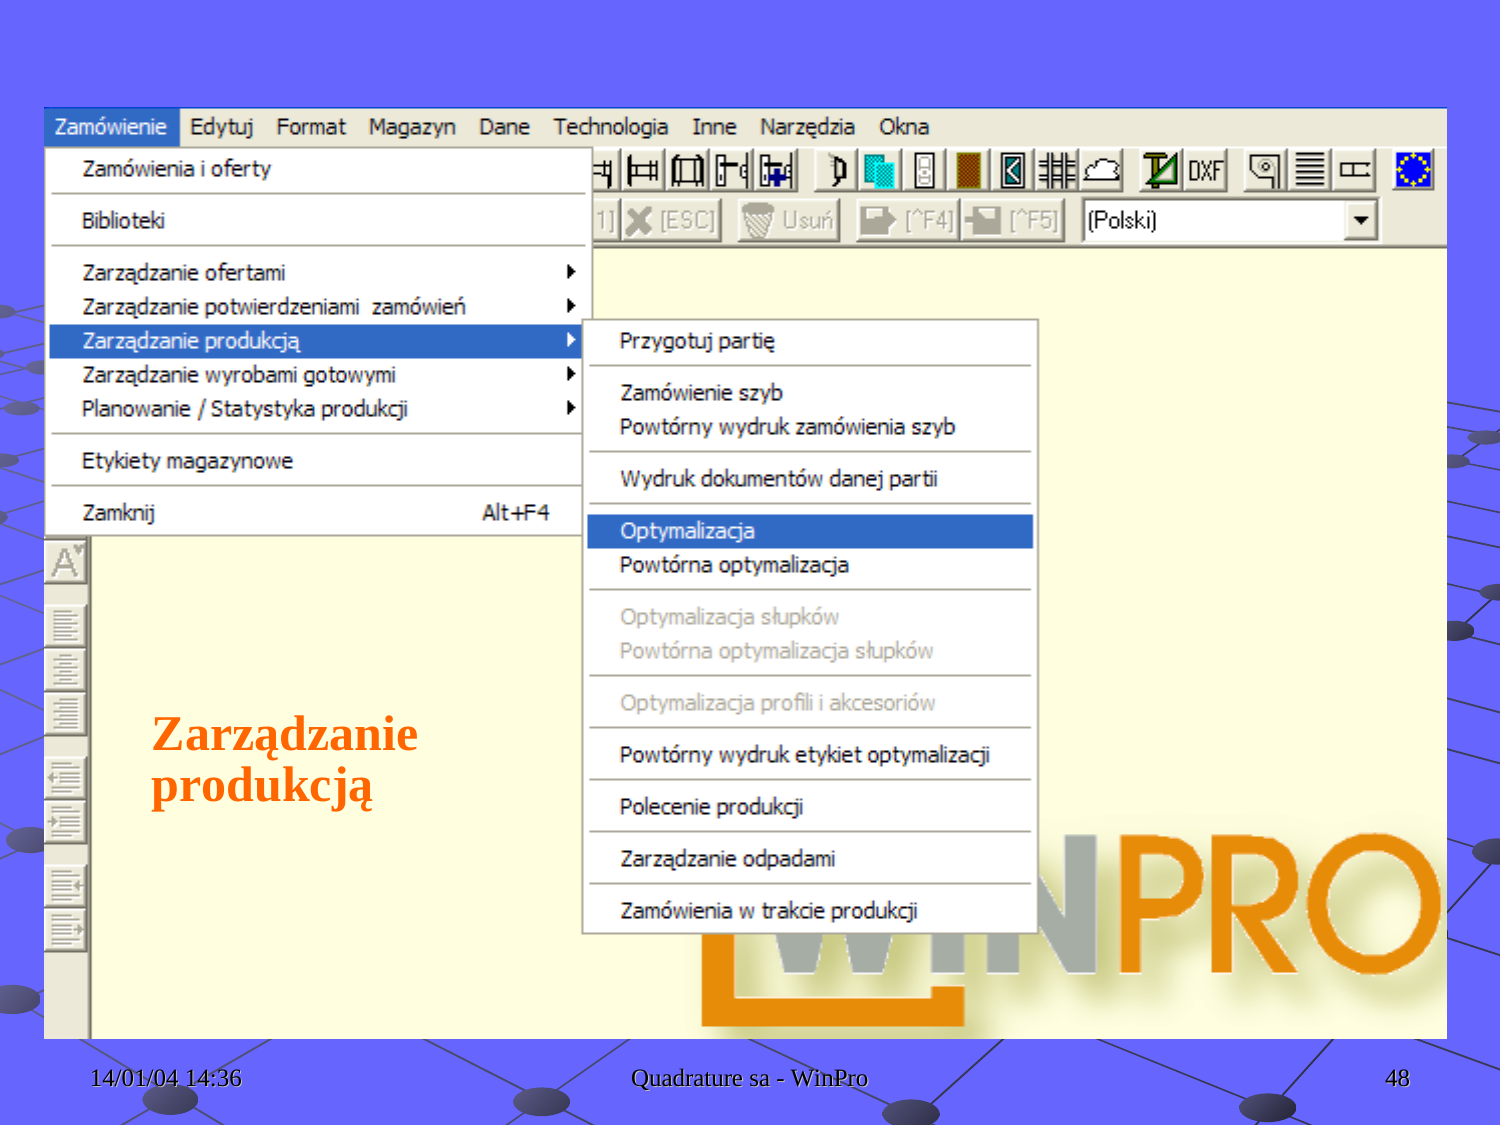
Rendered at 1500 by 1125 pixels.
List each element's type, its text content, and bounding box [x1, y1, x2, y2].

text_box Zarządzanie produkcją [151, 709, 490, 813]
picture [44, 107, 1447, 1039]
